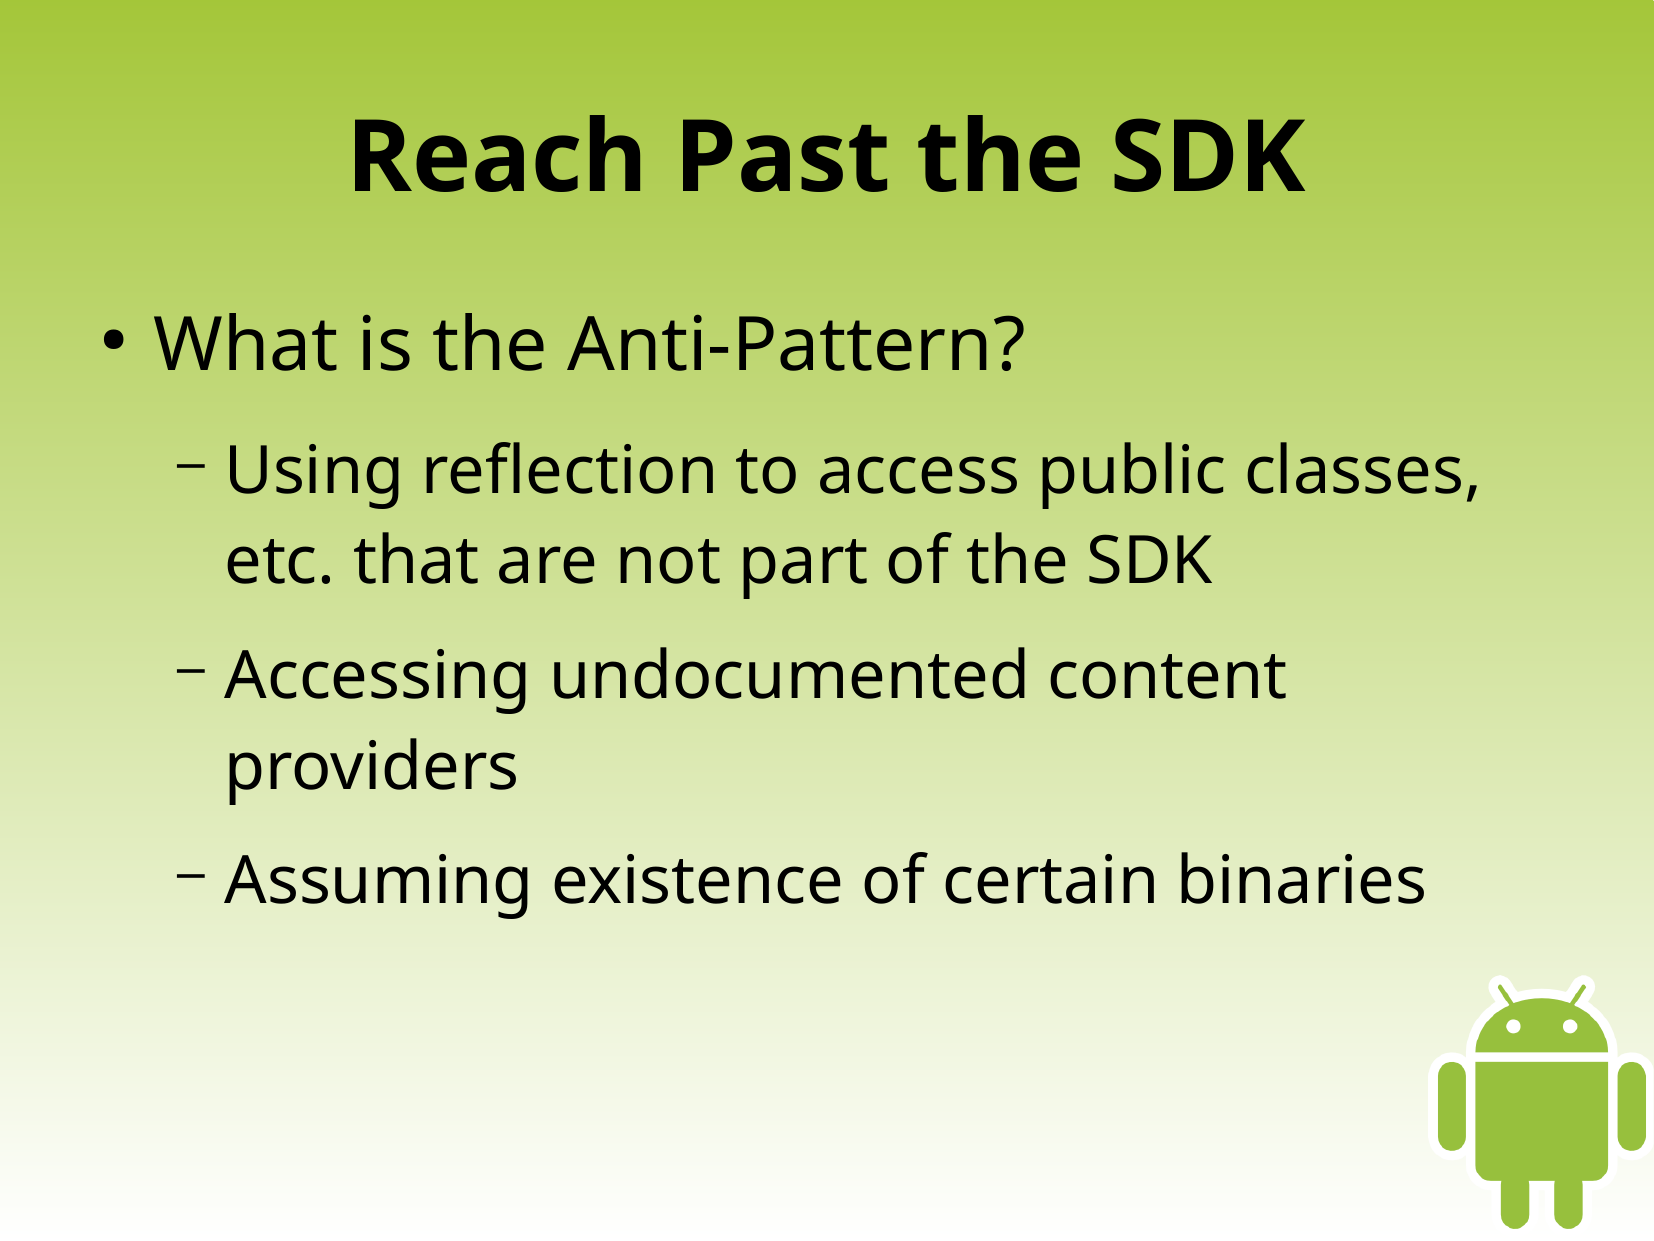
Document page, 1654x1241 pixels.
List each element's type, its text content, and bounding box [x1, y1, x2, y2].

title Reach Past the SDK [82, 56, 1571, 250]
picture [1428, 975, 1654, 1238]
list What is the Anti-Pattern? Using reflection to access public classes, etc. that are not part of the SDK Accessing undocumented content providers Assuming existence of certain binaries [82, 290, 1571, 1094]
